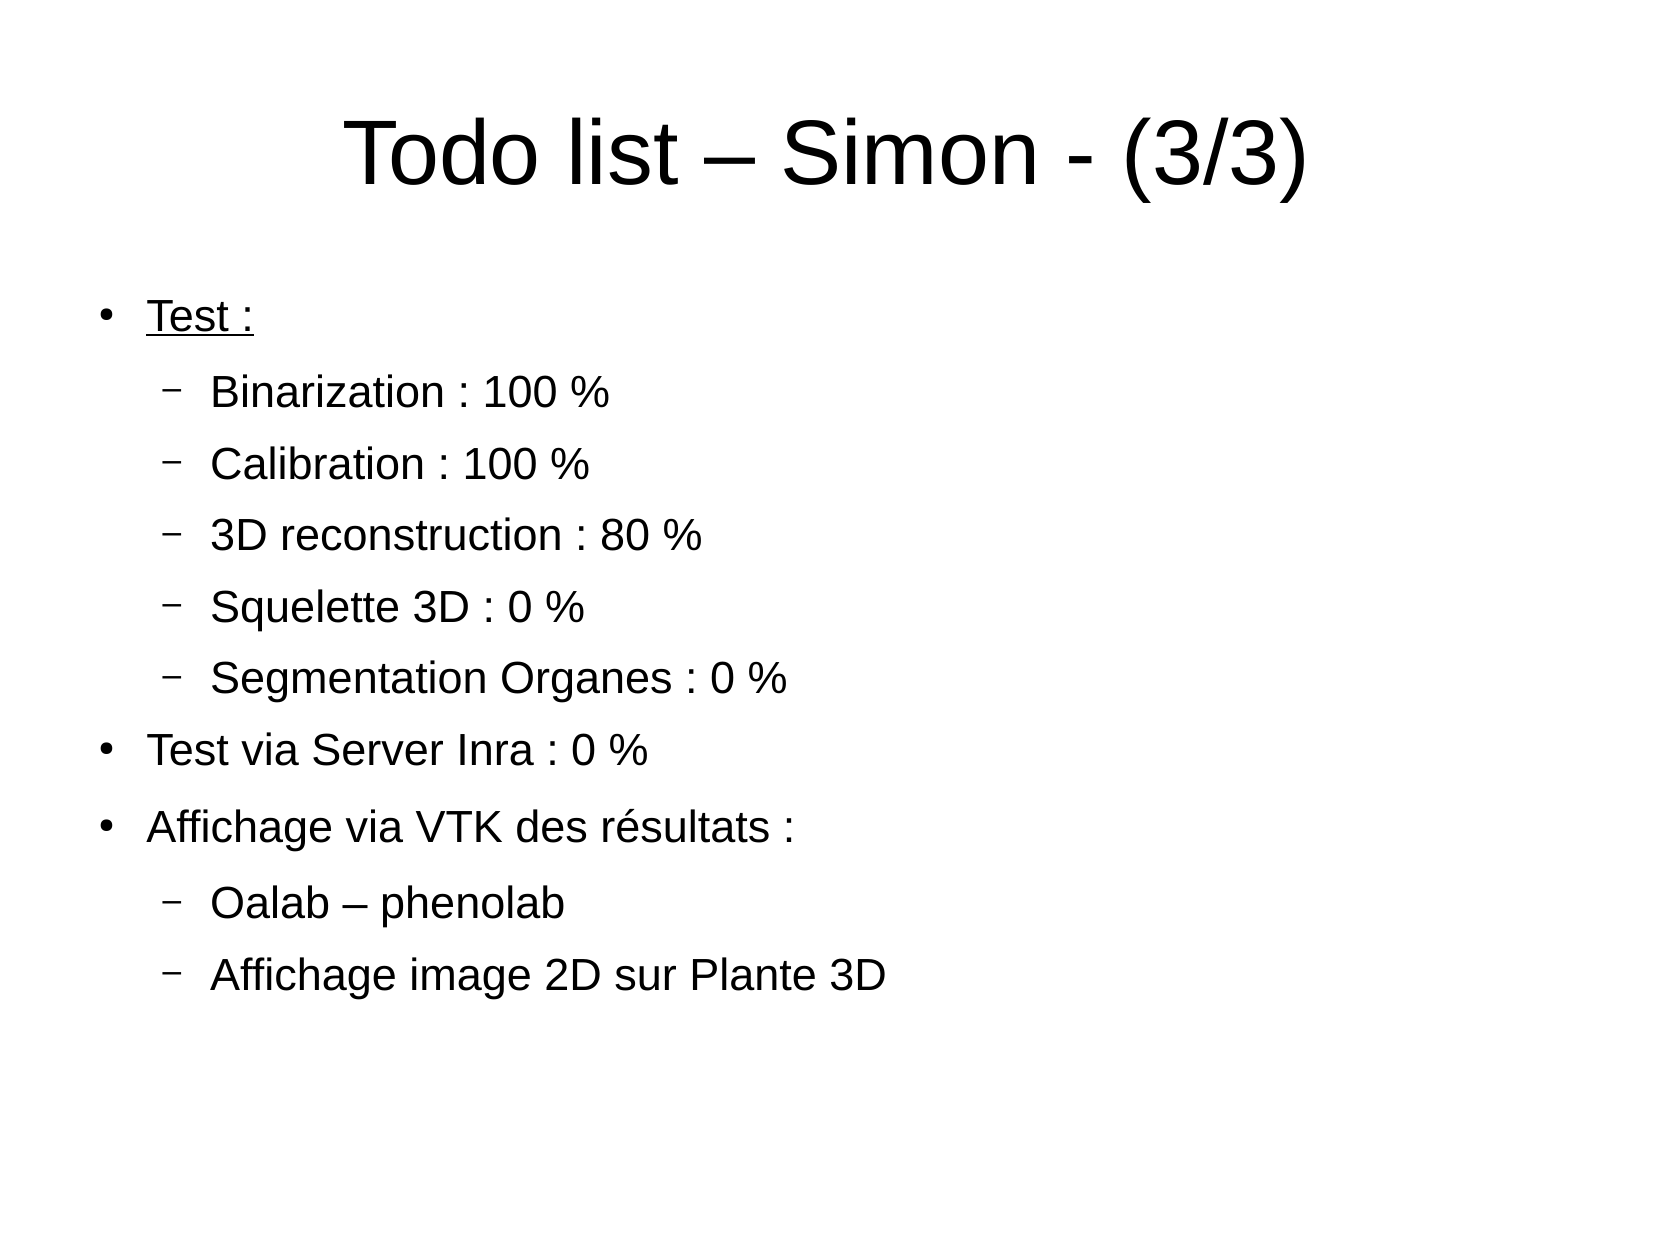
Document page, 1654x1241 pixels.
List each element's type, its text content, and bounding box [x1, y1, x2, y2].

list Test : Binarization : 100 % Calibration : 100 % 3D reconstruction : 80 % Squelette 3D : 0 % Segmentation Organes : 0 % Test via Server Inra : 0 % Affichage via VTK des résultats : Oalab – phenolab Affichage image 2D sur Plante 3D [82, 290, 1571, 1010]
title Todo list – Simon - (3/3) [82, 49, 1571, 257]
